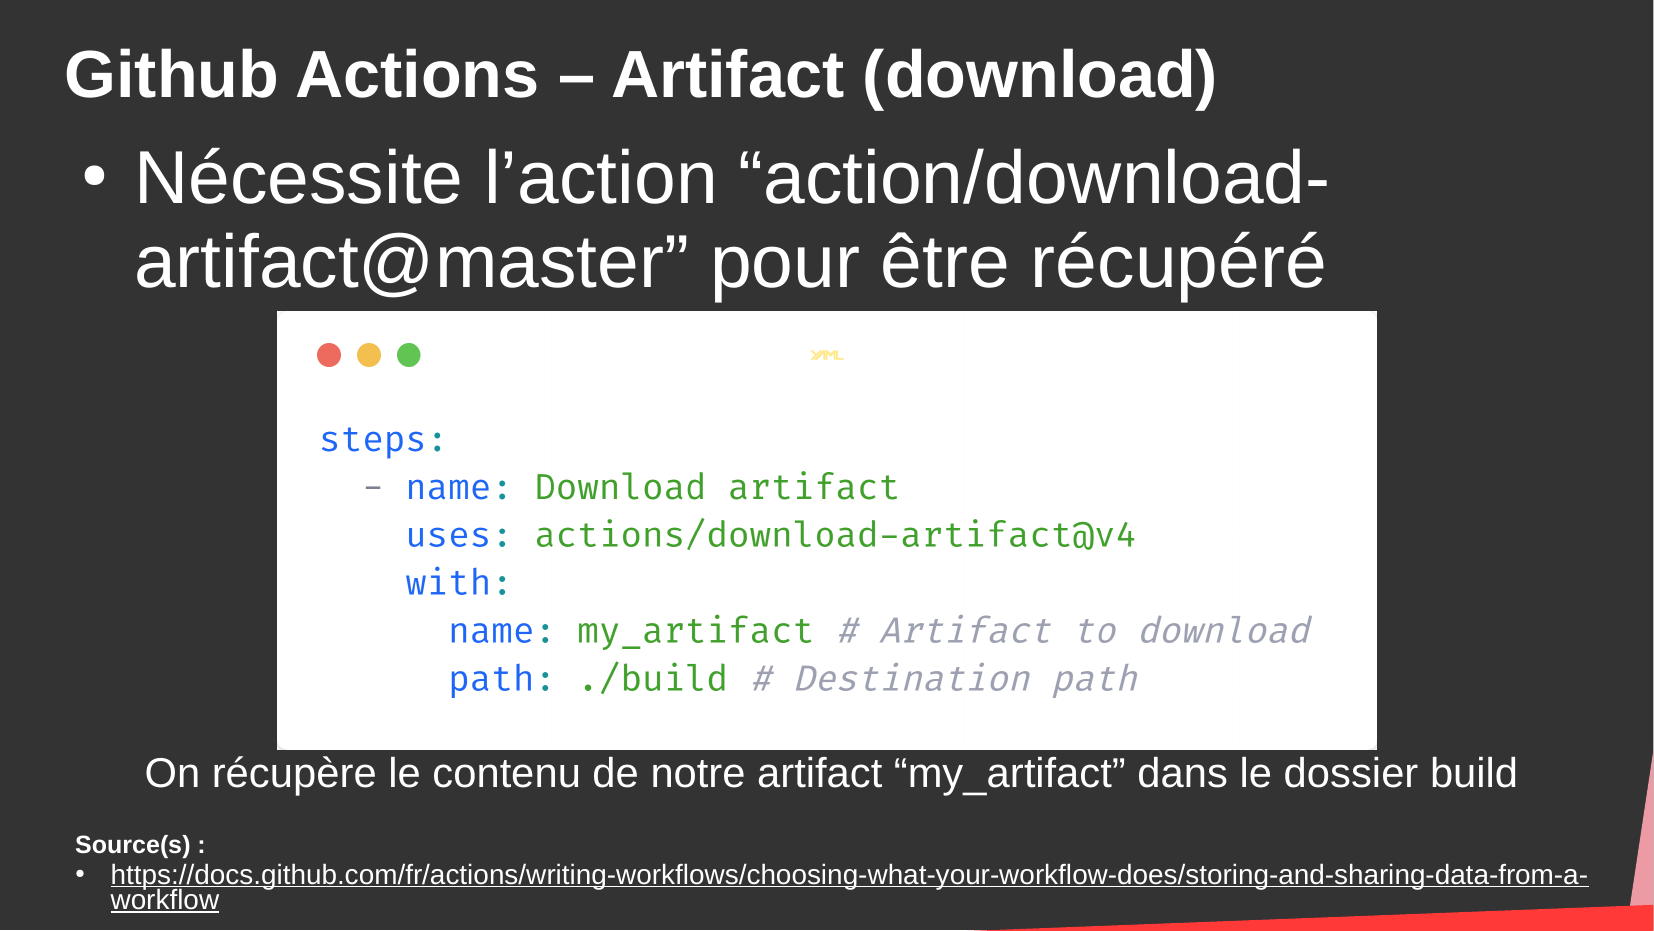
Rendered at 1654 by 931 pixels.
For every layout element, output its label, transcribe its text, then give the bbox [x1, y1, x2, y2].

text_box On récupère le contenu de notre artifact “my_artifact” dans le dossier build [129, 742, 1571, 804]
picture [277, 311, 1377, 750]
text_box [967, 746, 1654, 931]
list Nécessite l’action “action/download-artifact@master” pour être récupéré [63, 135, 1542, 355]
text_box Source(s) : https://docs.github.com/fr/actions/writing-workflows/choosing-what-your-workflow-does/storing-and-sharing-data-from-a-workflow [60, 791, 1607, 898]
title Github Actions – Artifact (download) [64, 37, 1471, 113]
